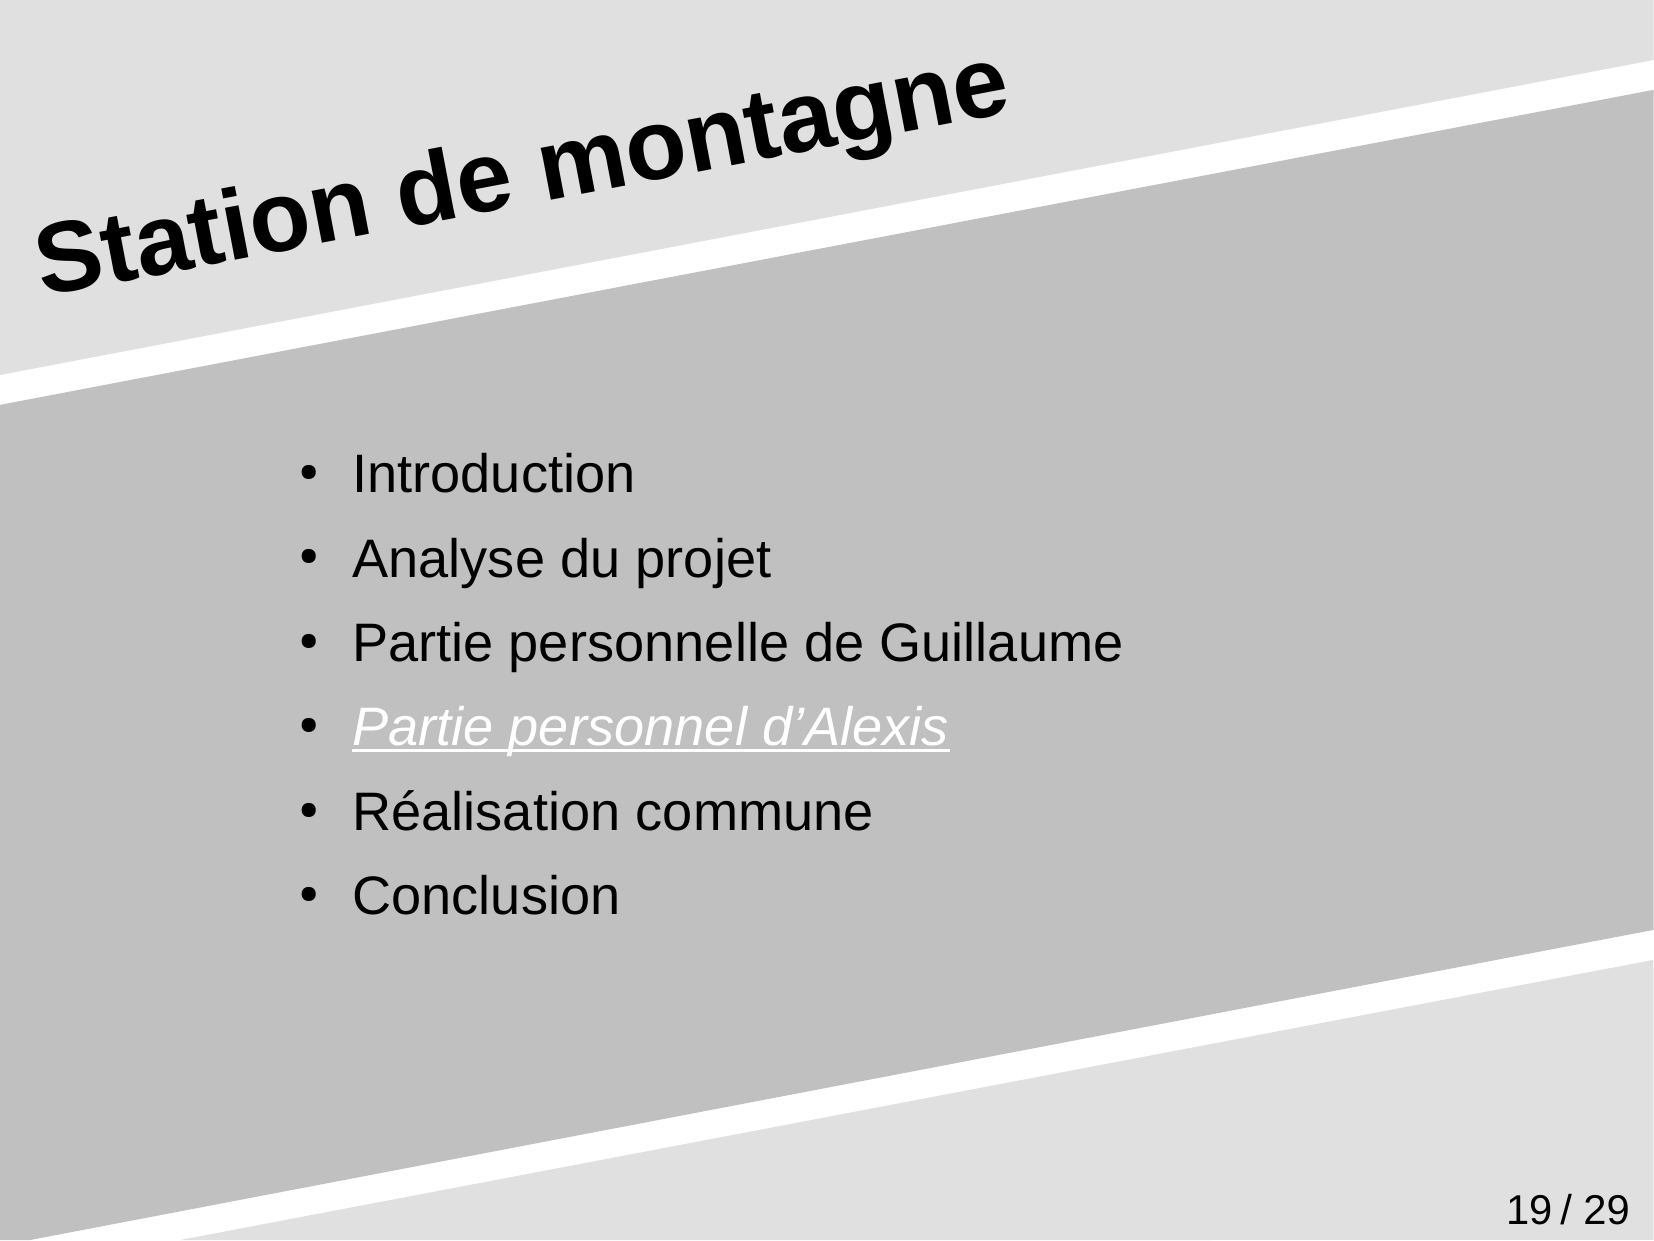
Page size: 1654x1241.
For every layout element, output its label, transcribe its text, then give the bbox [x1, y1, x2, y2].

list Introduction Analyse du projet Partie personnelle de Guillaume Partie personnel d’Alexis Réalisation commune Conclusion [281, 443, 1580, 1089]
title Station de montagne [17, 0, 1518, 365]
